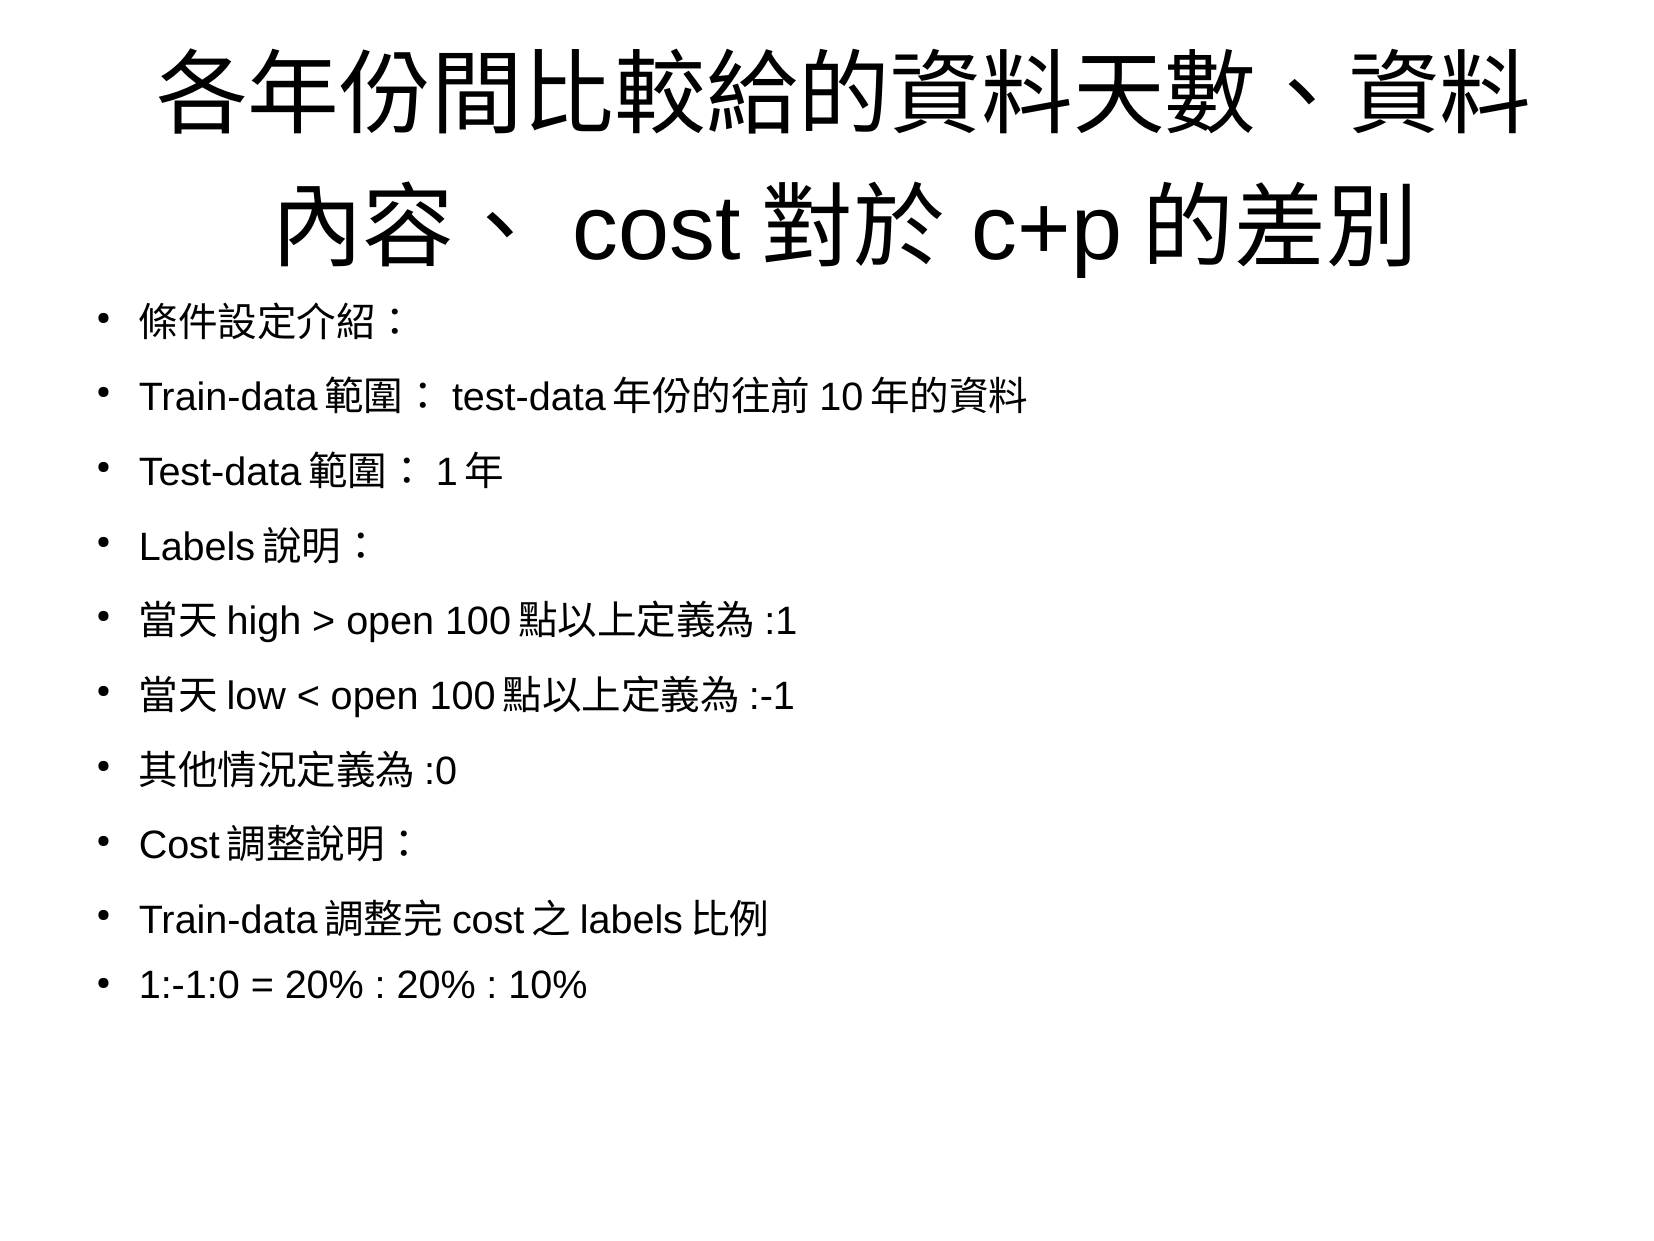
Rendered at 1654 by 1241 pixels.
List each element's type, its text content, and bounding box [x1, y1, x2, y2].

title 各年份間比較給的資料天數、資料內容、cost對於c+p的差別 [82, 45, 1571, 261]
list 條件設定介紹： Train-data範圍：test-data年份的往前10年的資料 Test-data範圍：1年 Labels說明： 當天high > open 100點以上定義為:1 當天low < open 100點以上定義為:-1 其他情況定義為:0 Cost調整說明： Train-data調整完cost之labels比例 1:-1:0 = 20% : 20% : 10% [82, 290, 1571, 1010]
